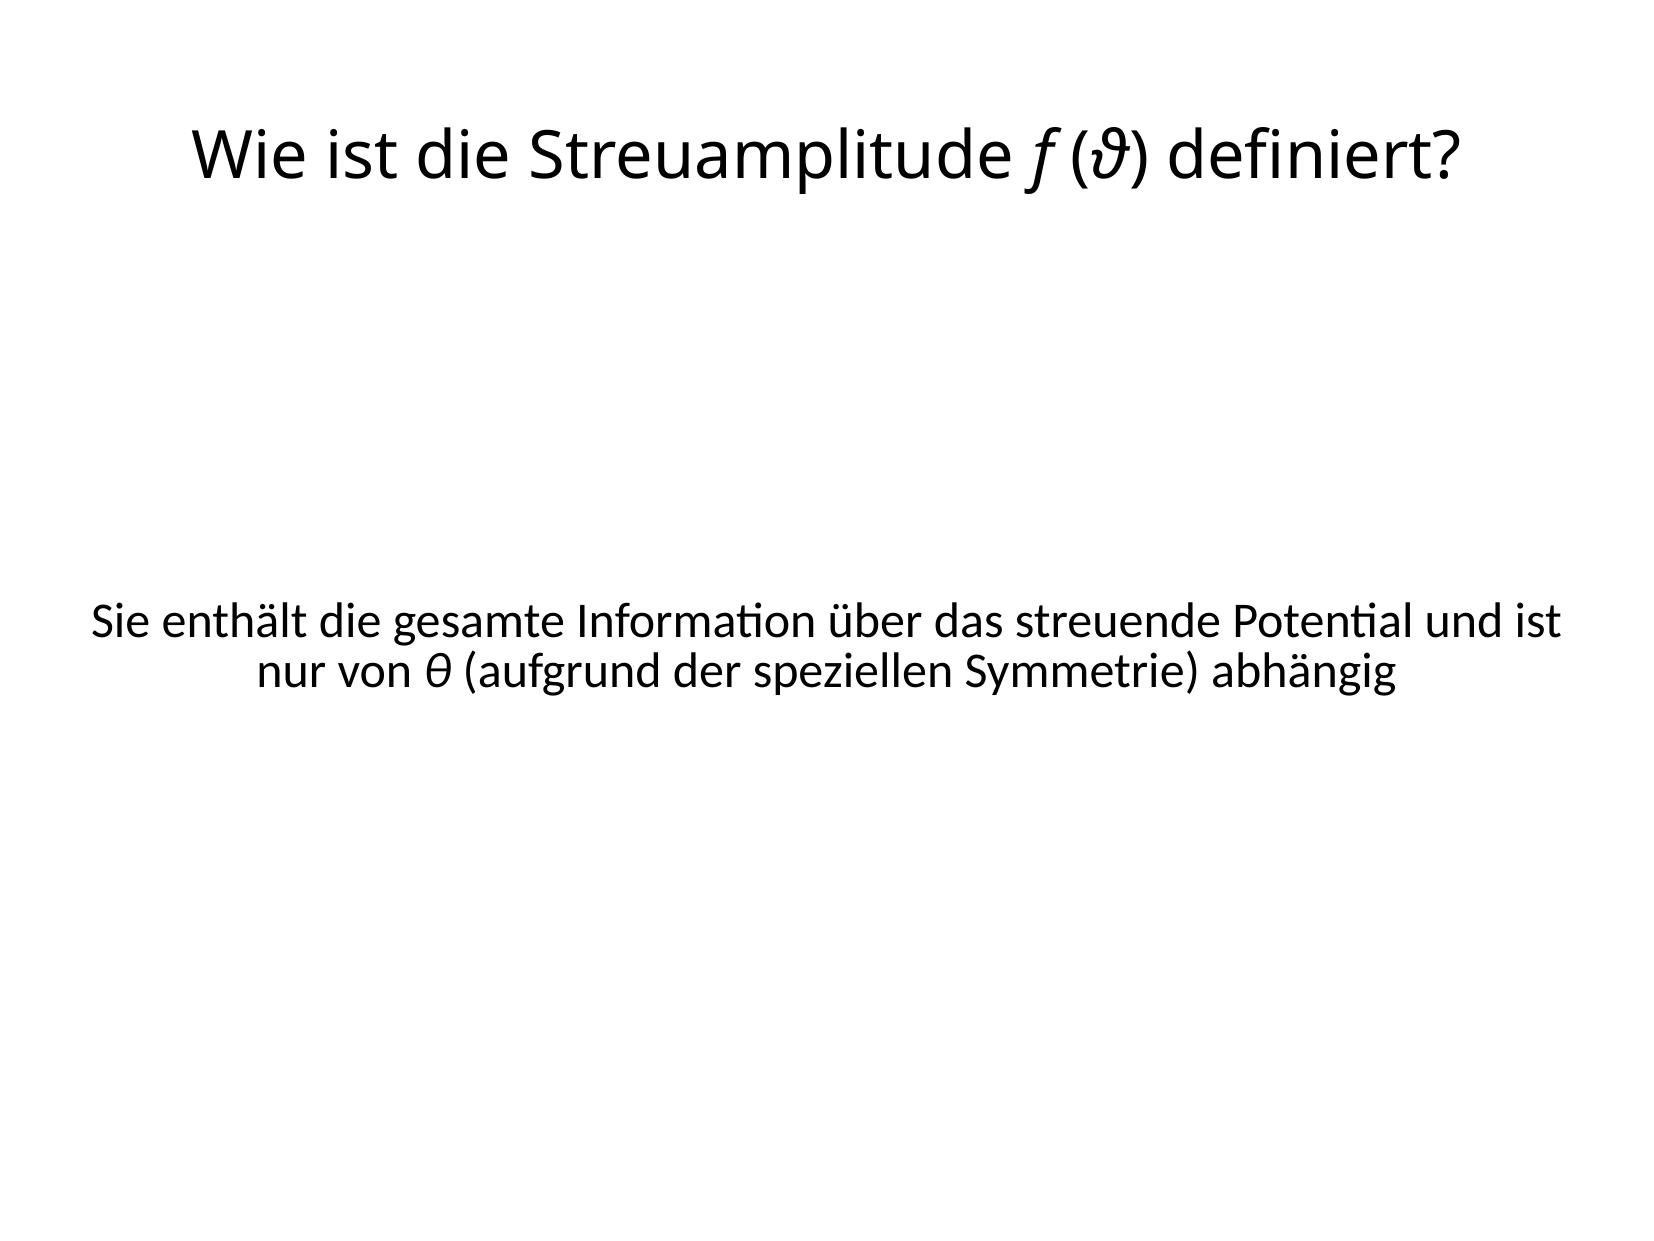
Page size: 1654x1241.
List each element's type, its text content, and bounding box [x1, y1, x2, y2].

subtitle Sie enthält die gesamte Information über das streuende Potential und ist nur von θ (aufgrund der speziellen Symmetrie) abhängig [82, 290, 1571, 1010]
title Wie ist die Streuamplitude f (ϑ) definiert? [82, 49, 1571, 257]
